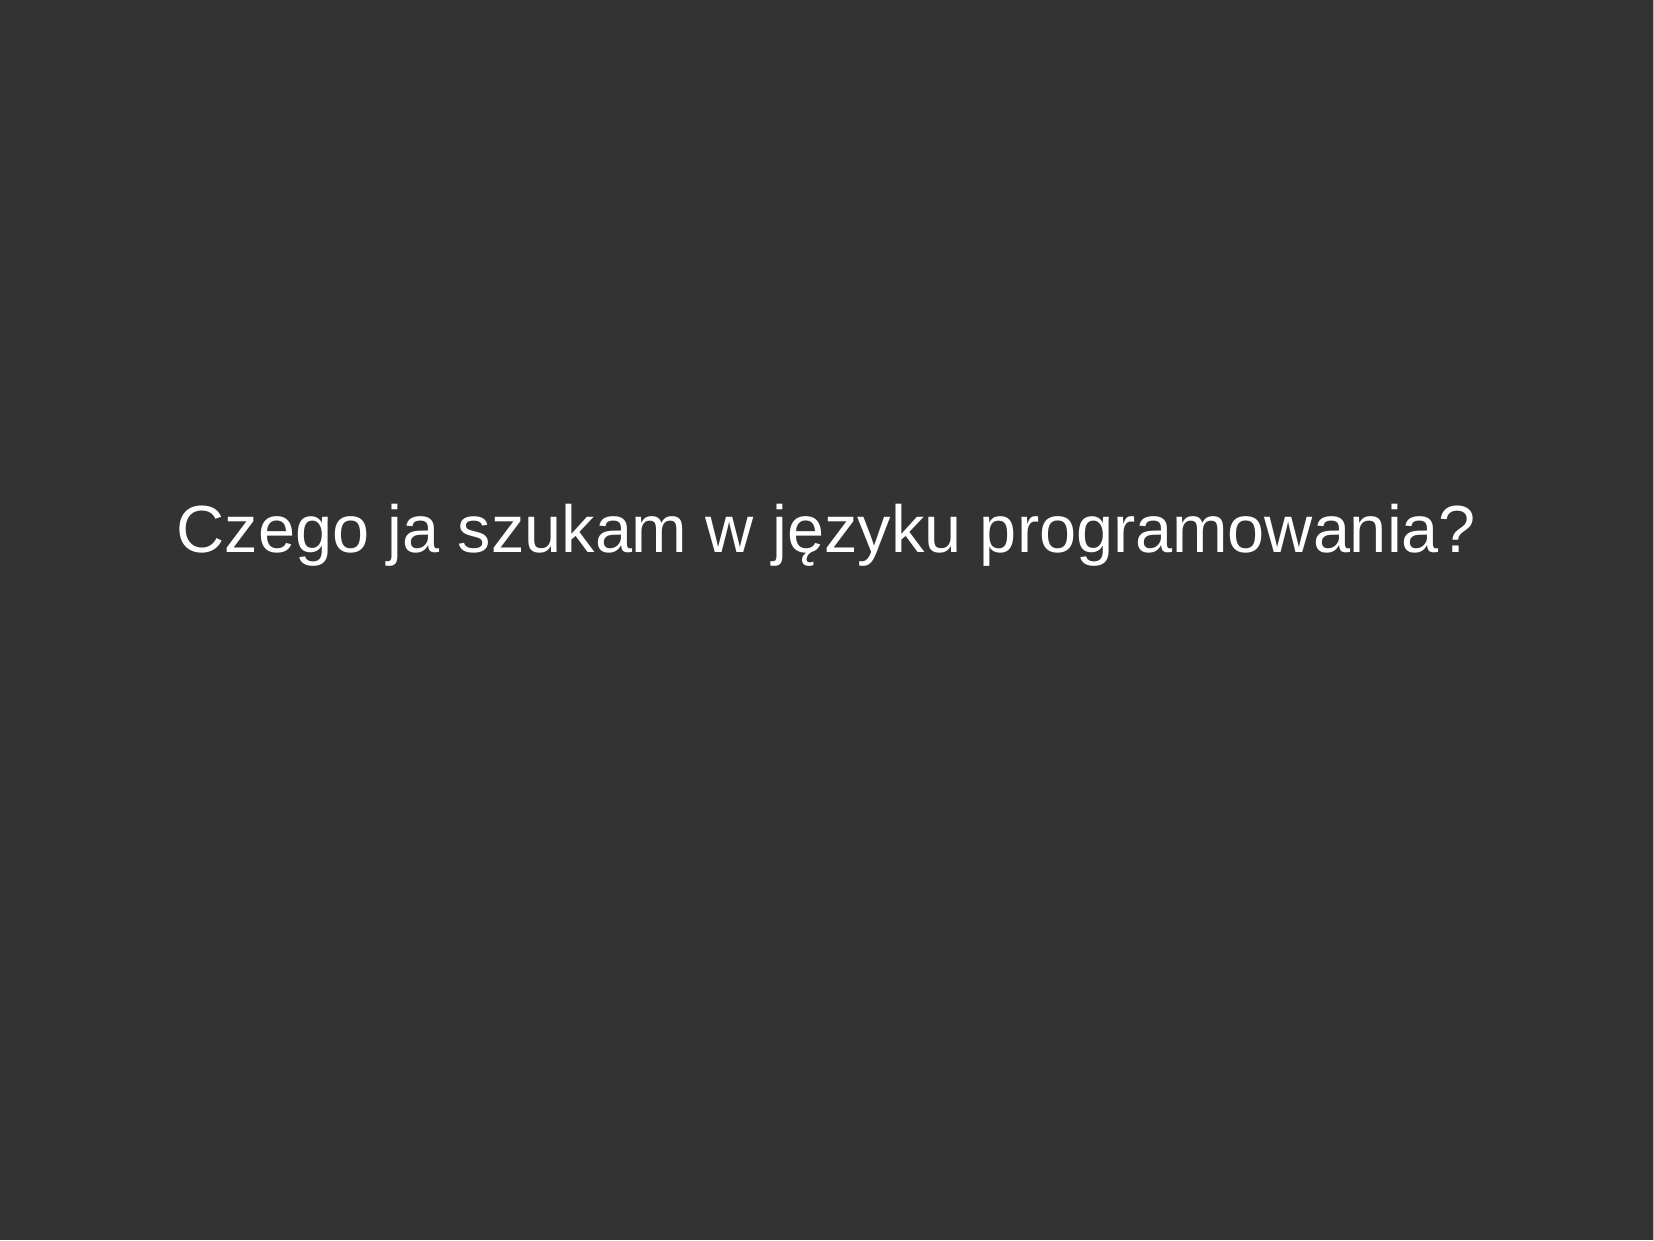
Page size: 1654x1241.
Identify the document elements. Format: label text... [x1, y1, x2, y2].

subtitle Czego ja szukam w języku programowania? [82, 49, 1571, 1010]
